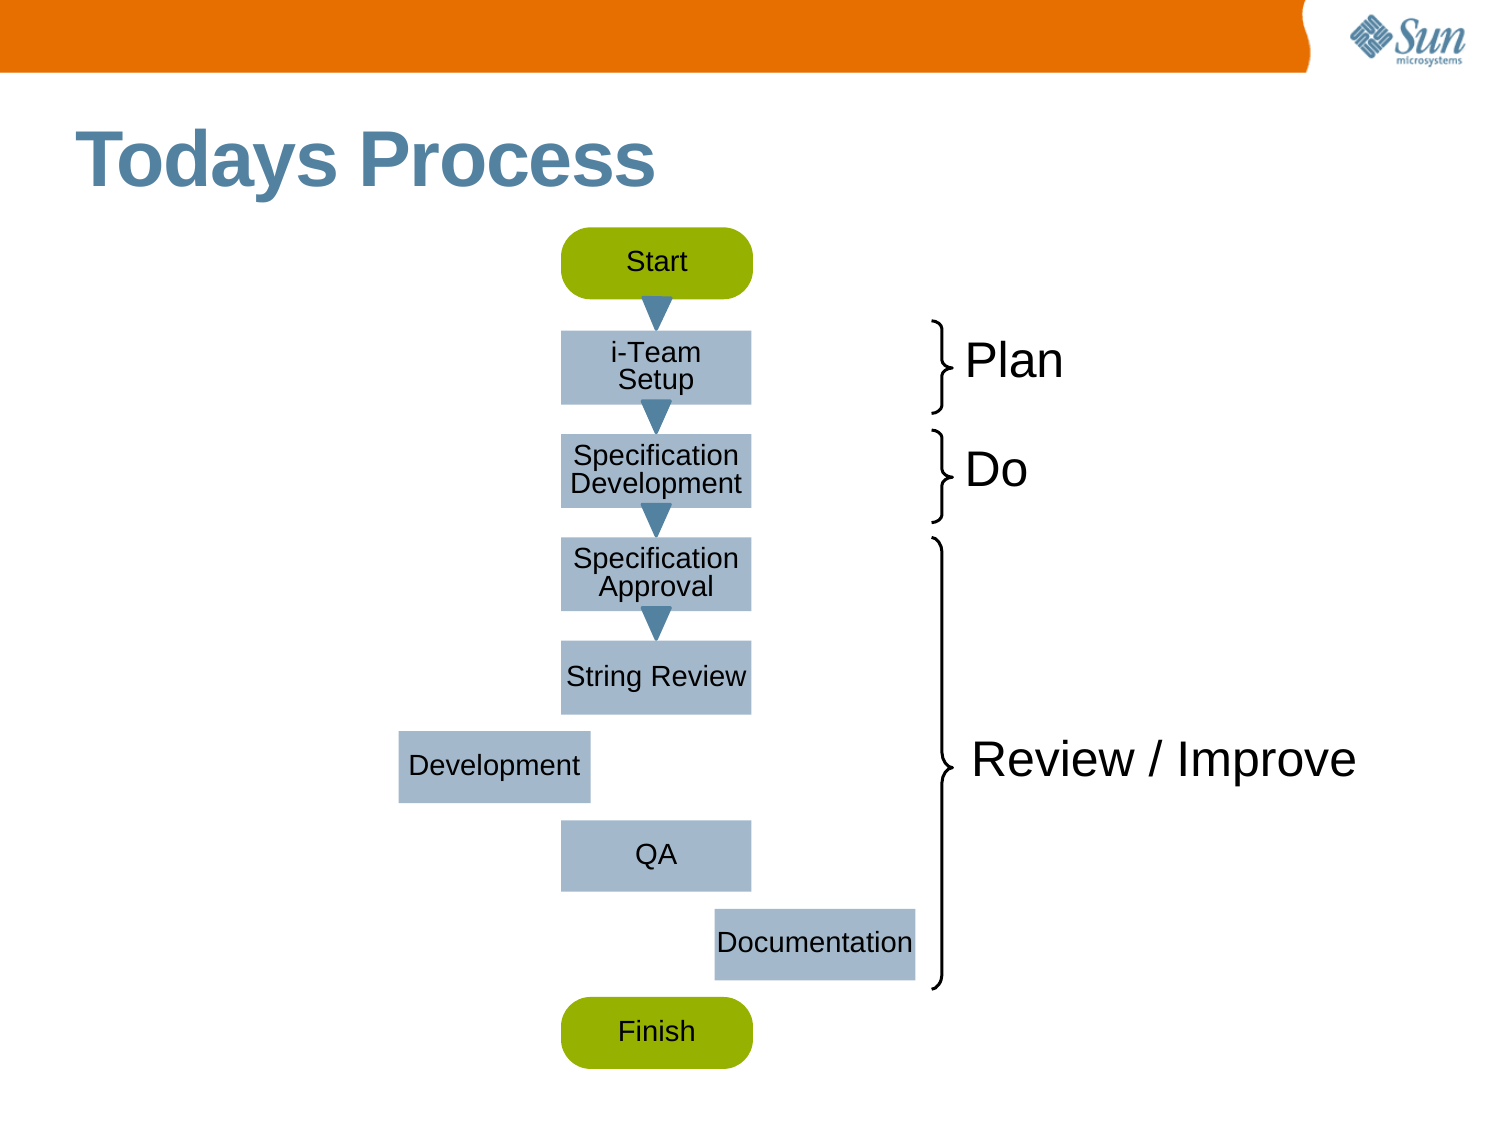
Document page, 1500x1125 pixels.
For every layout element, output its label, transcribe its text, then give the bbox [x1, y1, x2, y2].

text_box Plan [964, 339, 1063, 396]
text_box Documentation [714, 908, 916, 981]
text_box i-Team Setup [561, 330, 752, 405]
text_box Do [964, 448, 1028, 505]
text_box Start [561, 228, 753, 300]
text_box String Review [561, 640, 752, 715]
text_box Specification Approval [561, 537, 752, 612]
text_box Review / Improve [971, 738, 1349, 795]
text_box Finish [561, 996, 753, 1069]
text_box QA [561, 820, 752, 892]
picture [0, 0, 1500, 75]
title Todays Process [75, 122, 1438, 228]
text_box Development [398, 731, 591, 804]
text_box Specification Development [561, 434, 752, 508]
